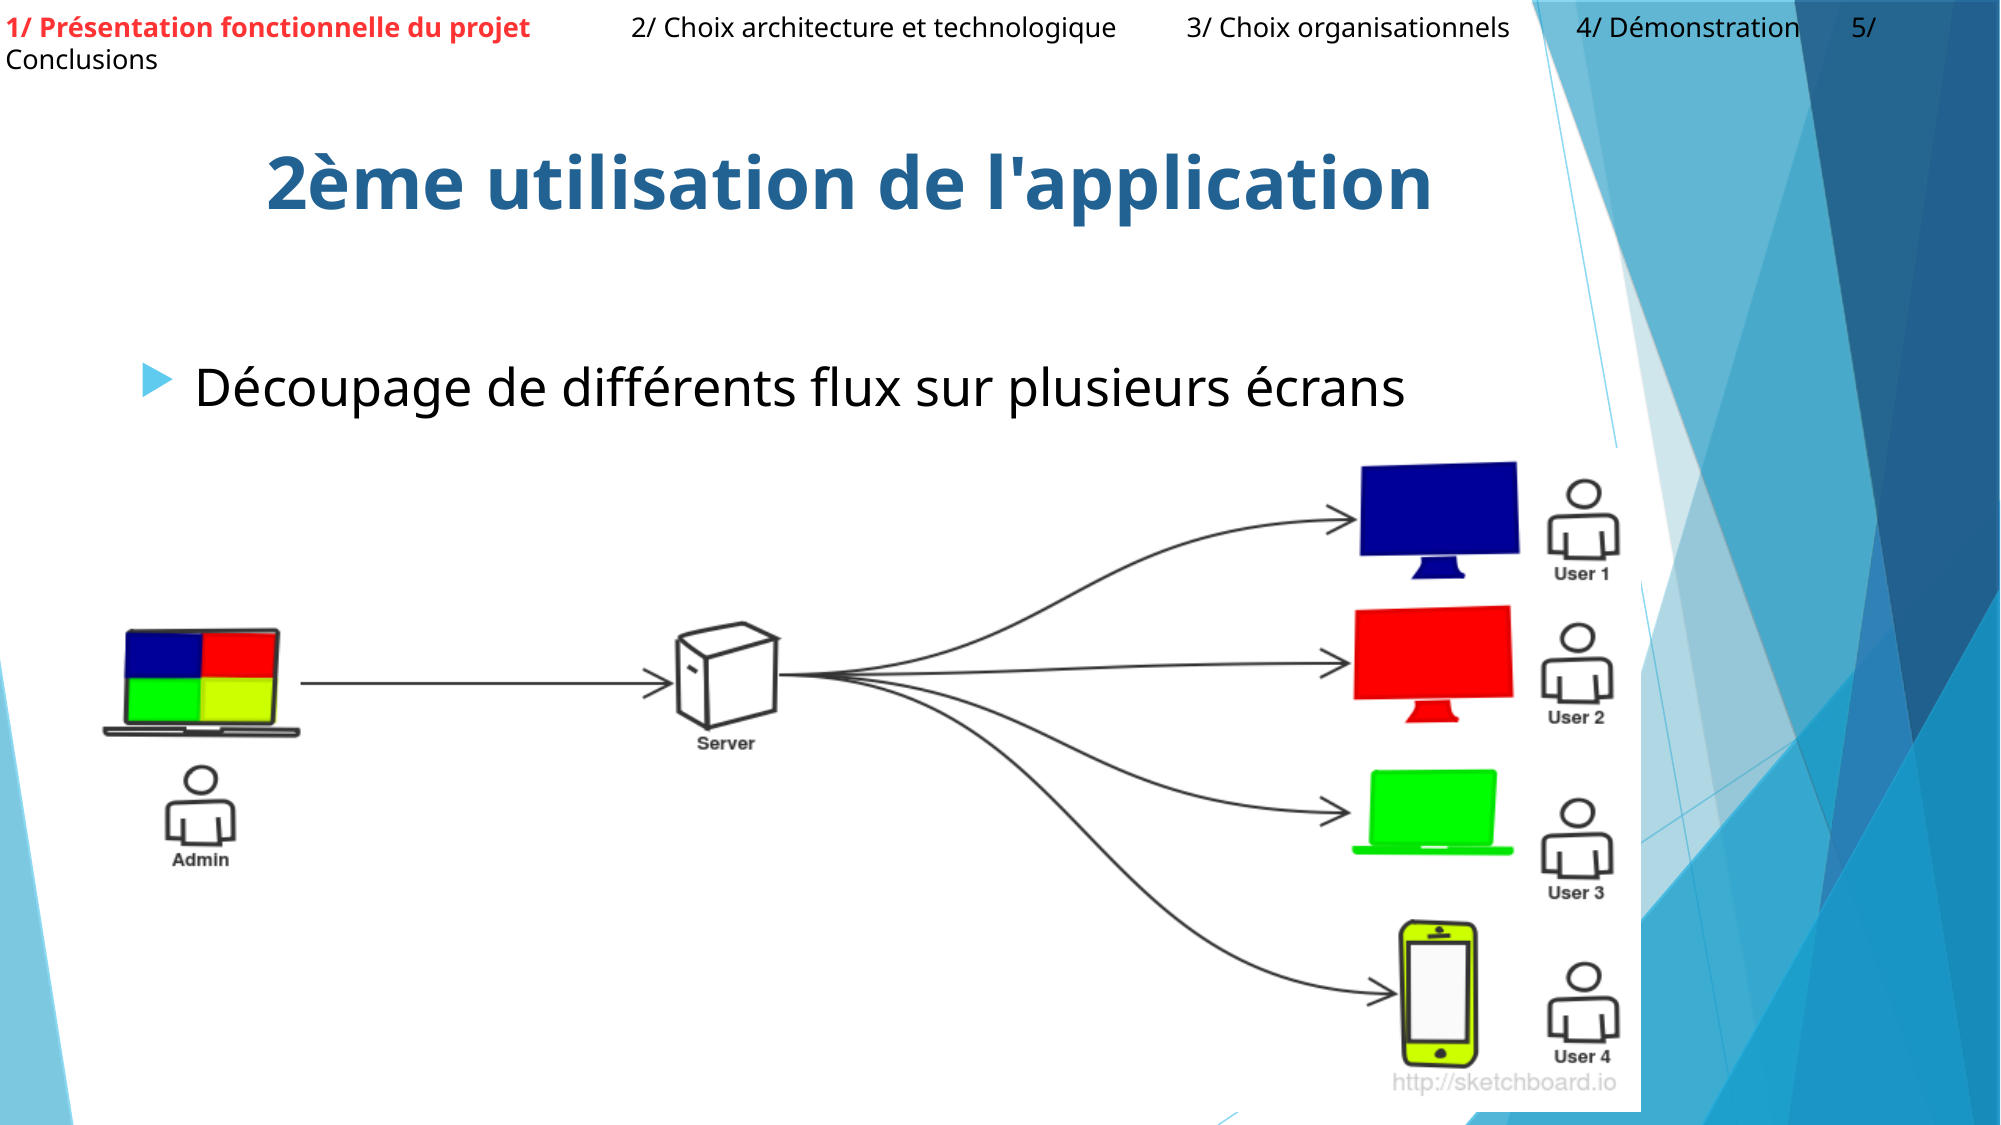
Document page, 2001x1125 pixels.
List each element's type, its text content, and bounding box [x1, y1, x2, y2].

list 2ème utilisation de l'application Découpage de différents flux sur plusieurs écrans [123, 1112, 1578, 1125]
picture [82, 448, 1641, 1112]
list 2ème utilisation de l'application Découpage de différents flux sur plusieurs écrans [123, 128, 1578, 448]
text_box 1/ Présentation fonctionnelle du projet 2/ Choix architecture et technologique 3/ Choix organisationnels 4/ Démonstration 5/ Conclusions [0, 2, 1991, 83]
